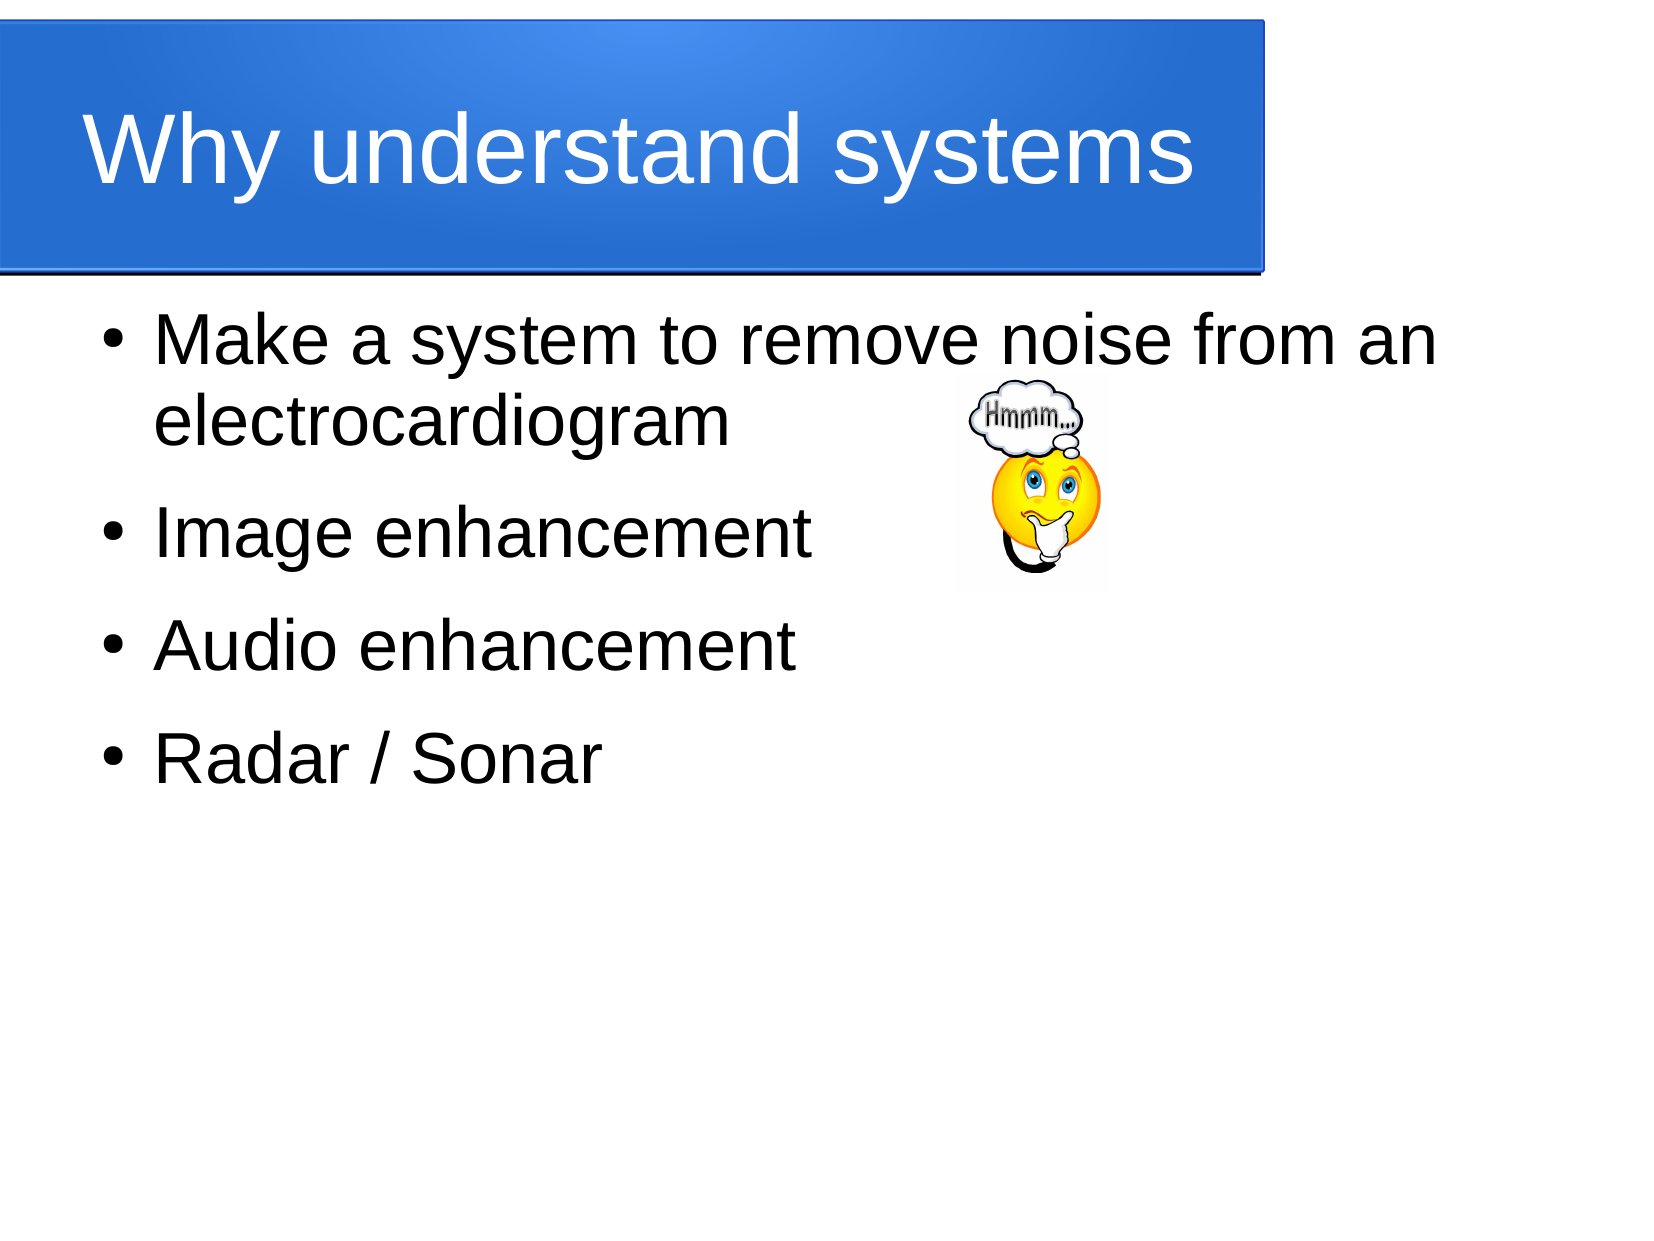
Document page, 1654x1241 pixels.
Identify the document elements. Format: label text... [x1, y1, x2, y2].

picture [955, 374, 1111, 592]
title Why understand systems [82, 47, 1235, 252]
list Make a system to remove noise from an electrocardiogram Image enhancement Audio enhancement Radar / Sonar [82, 299, 1571, 1019]
